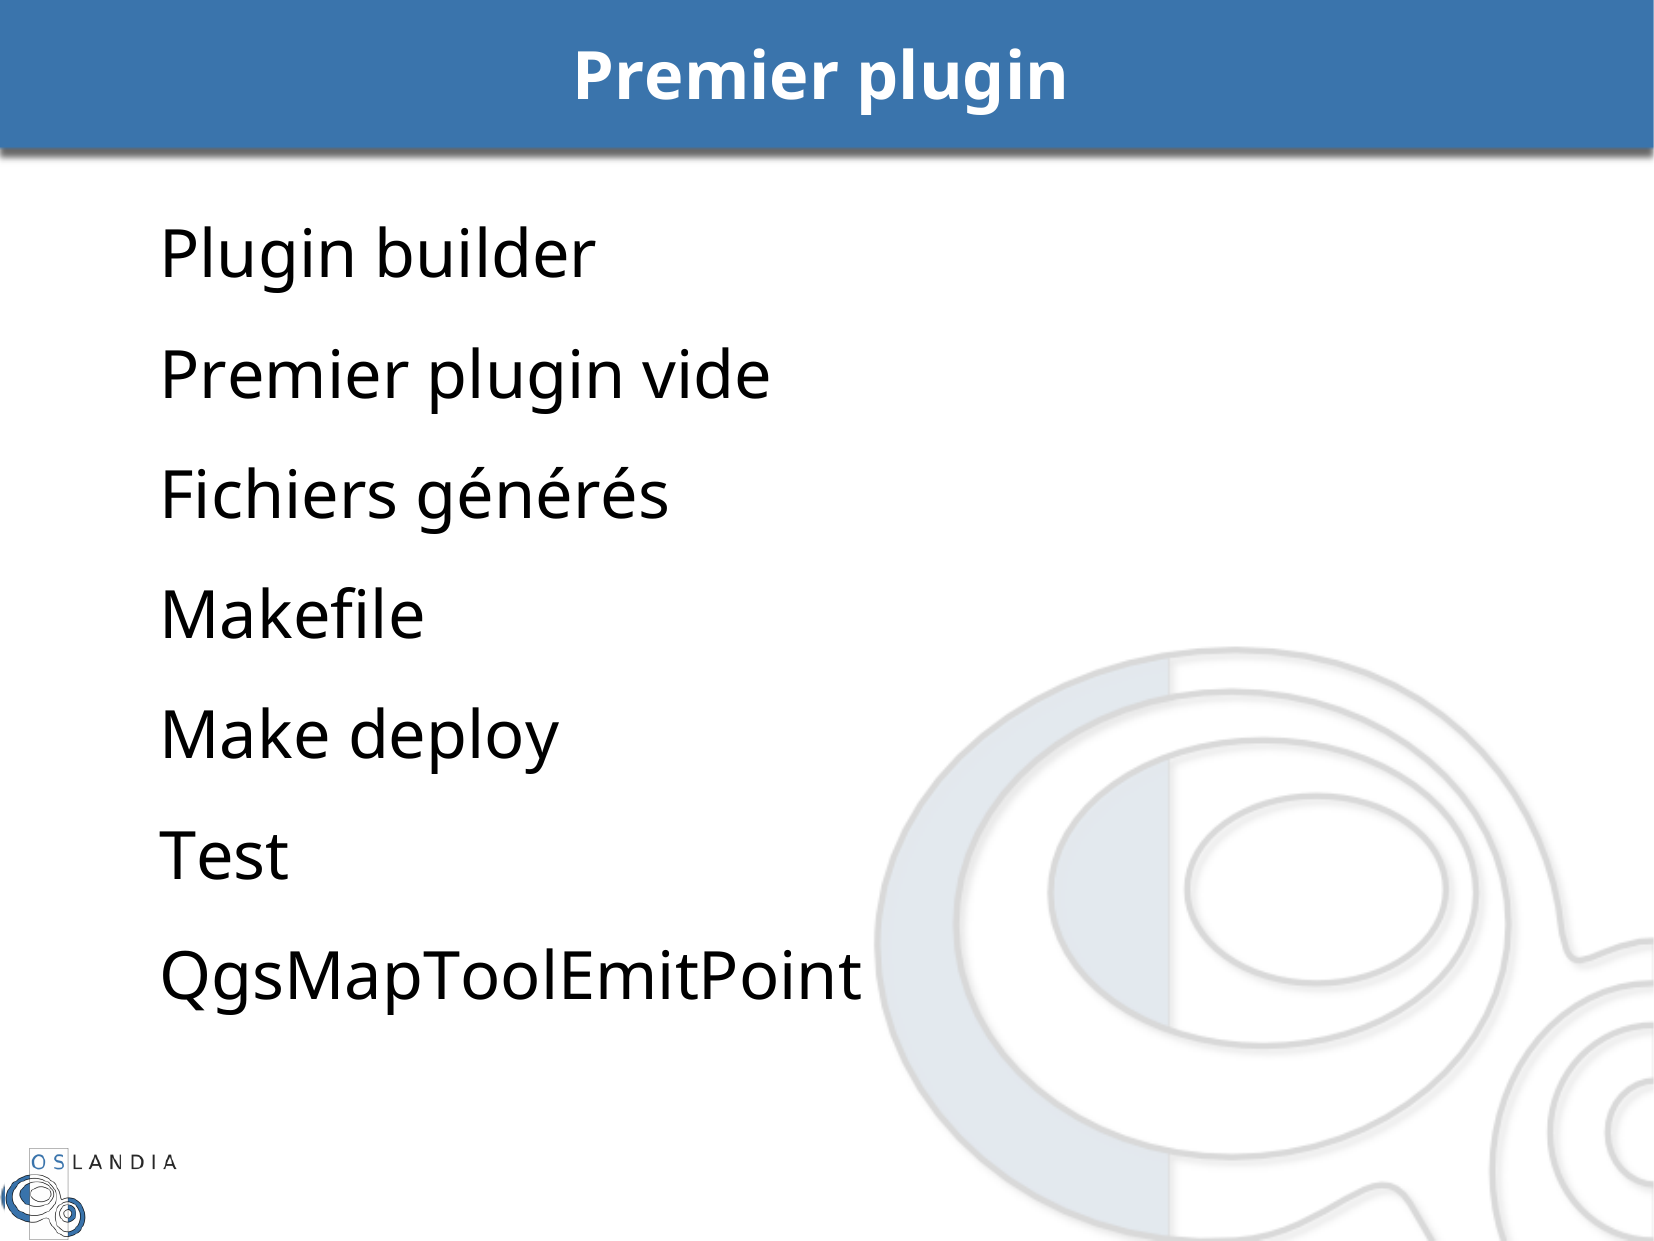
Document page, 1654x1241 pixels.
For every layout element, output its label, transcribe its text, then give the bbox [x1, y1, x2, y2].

list Plugin builder Premier plugin vide Fichiers générés Makefile Make deploy Test QgsMapToolEmitPoint [88, 206, 1577, 1093]
title Premier plugin [76, 0, 1565, 148]
picture [0, 0, 1654, 1241]
